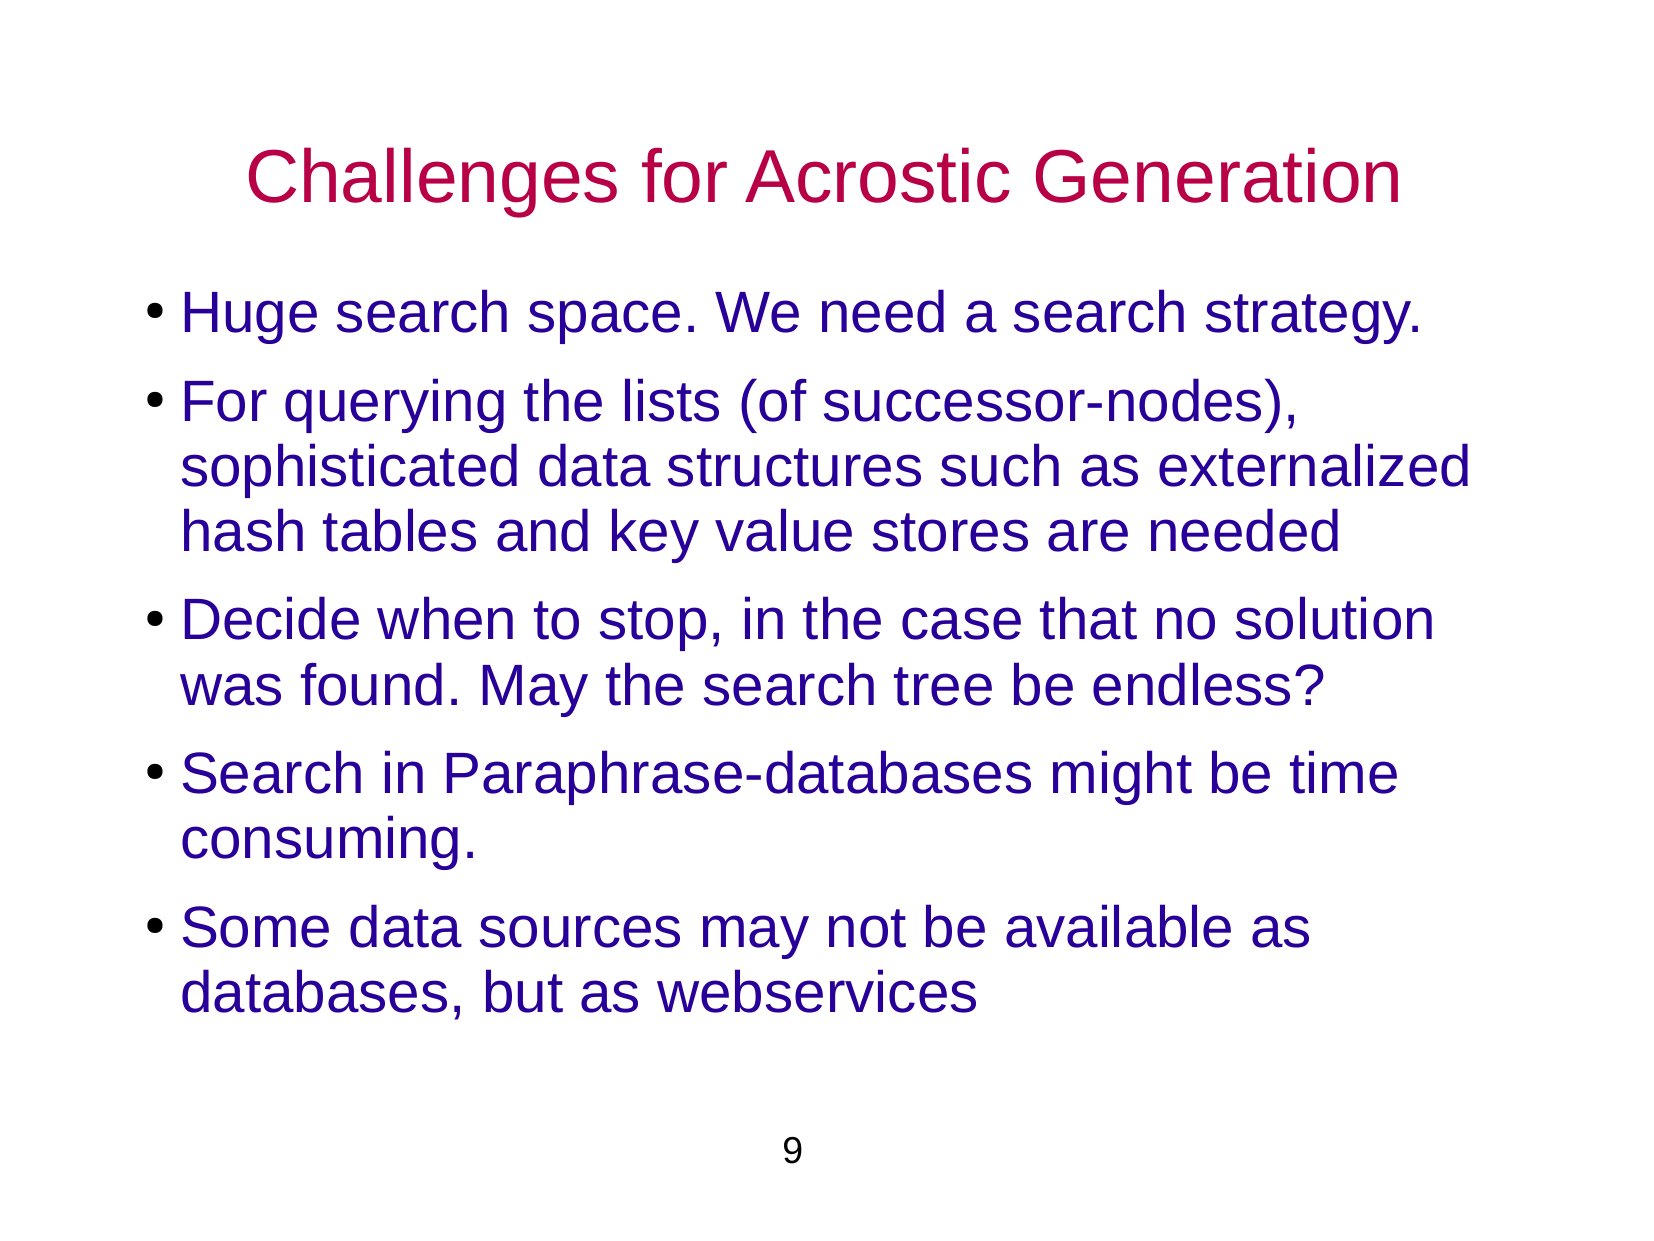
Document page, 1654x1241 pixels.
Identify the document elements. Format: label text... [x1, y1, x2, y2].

text_box Huge search space. We need a search strategy. For querying the lists (of successor-nodes), sophisticated data structures such as externalized hash tables and key value stores are needed Decide when to stop, in the case that no solution was found. May the search tree be endless? Search in Paraphrase-databases might be time consuming. Some data sources may not be available as databases, but as webservices [129, 272, 1571, 1132]
text_box 9 [767, 1132, 827, 1179]
text_box Challenges for Acrostic Generation [230, 126, 1424, 226]
